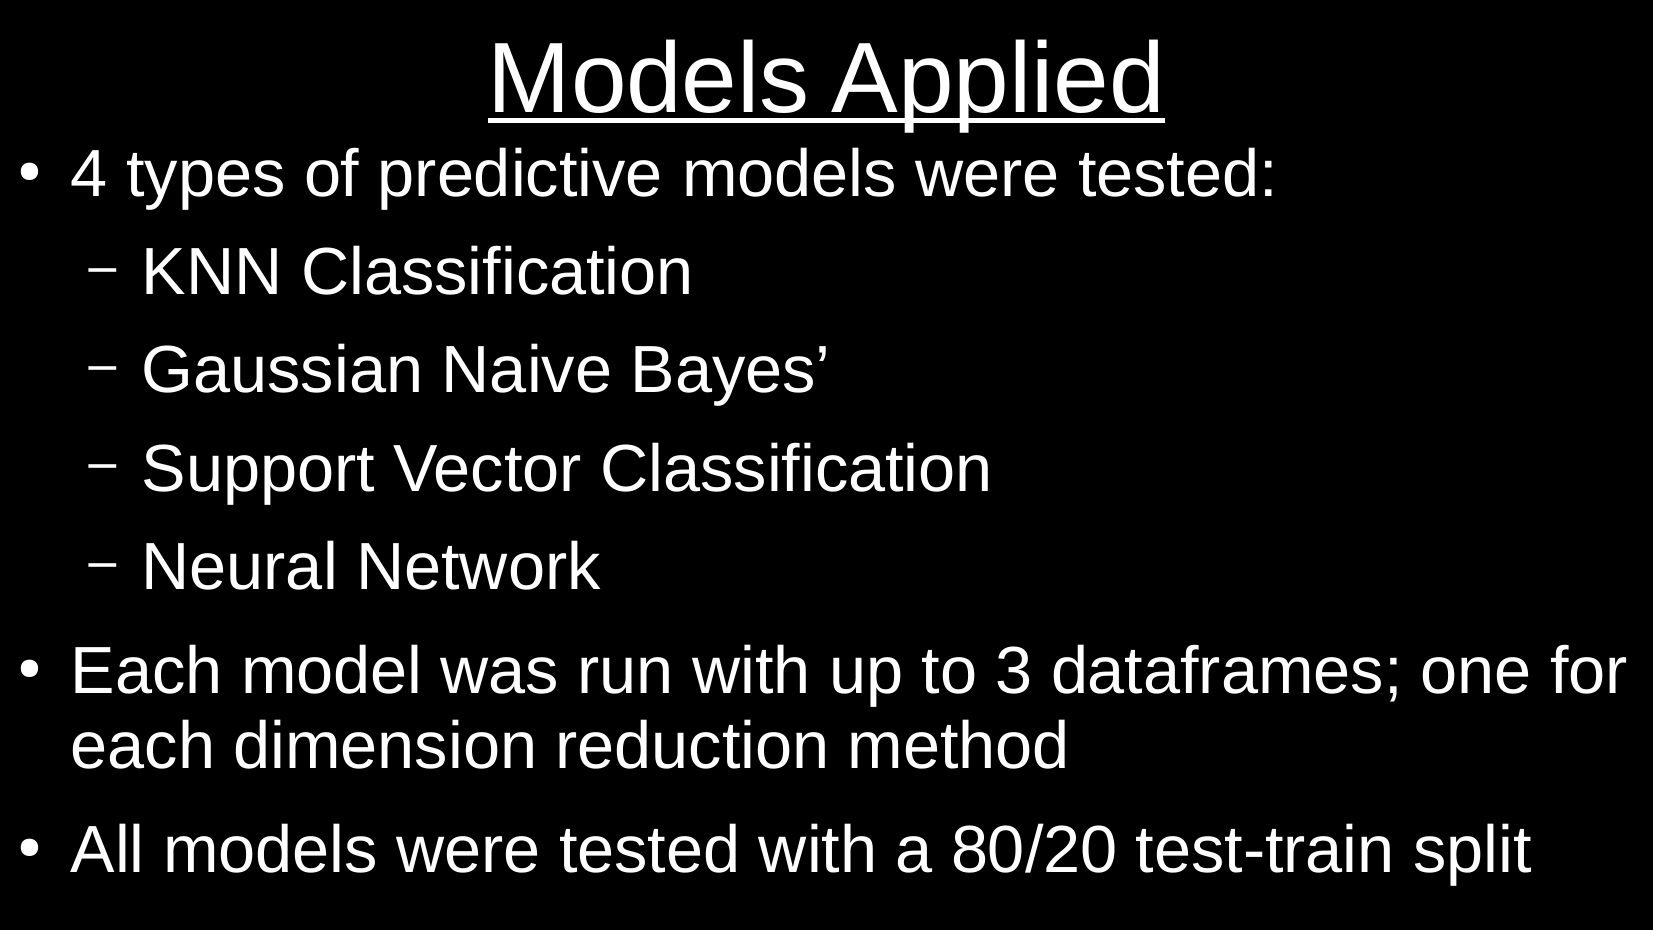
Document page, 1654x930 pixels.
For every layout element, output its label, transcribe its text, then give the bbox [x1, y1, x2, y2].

title Models Applied [82, 0, 1571, 135]
list 4 types of predictive models were tested: KNN Classification Gaussian Naive Bayes’ Support Vector Classification Neural Network Each model was run with up to 3 dataframes; one for each dimension reduction method All models were tested with a 80/20 test-train split [0, 135, 1651, 901]
